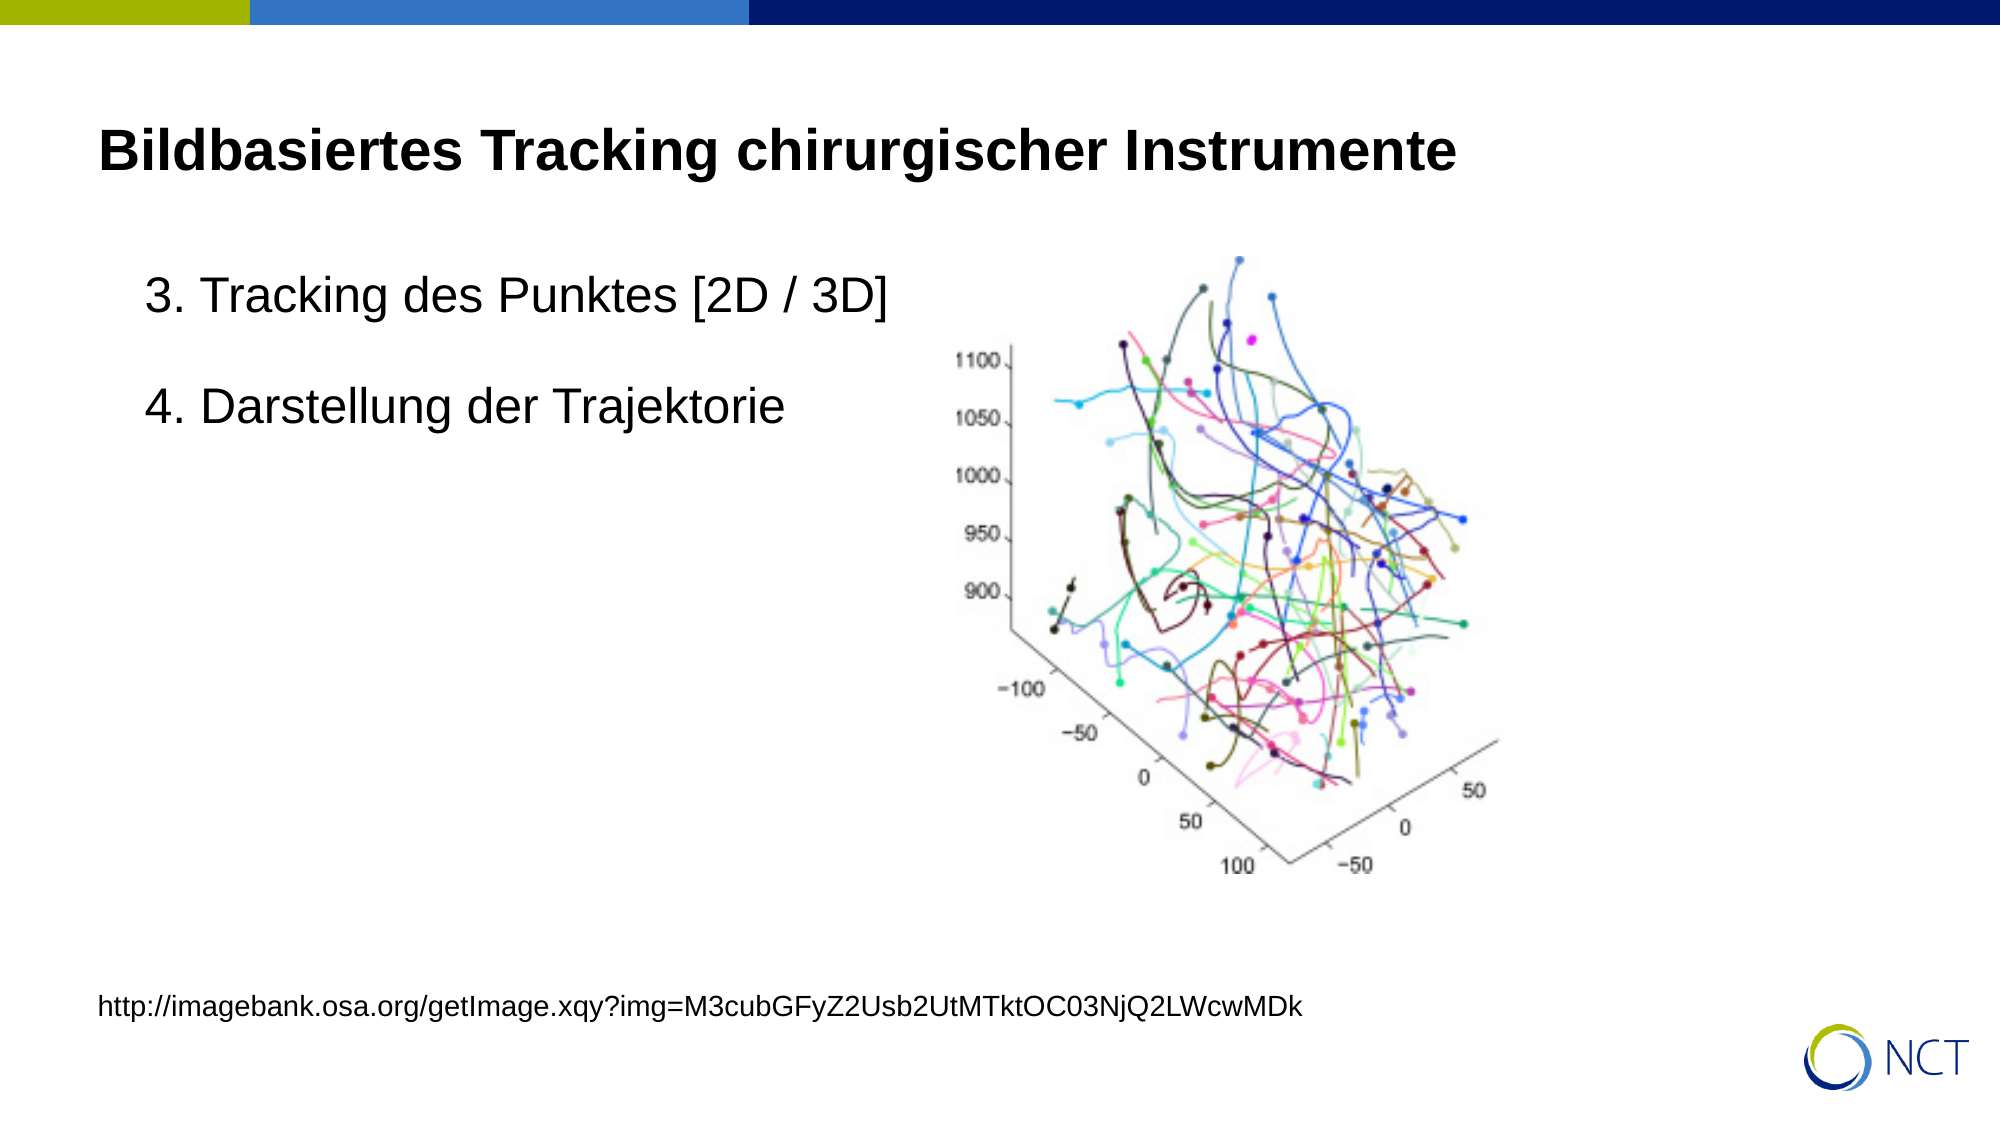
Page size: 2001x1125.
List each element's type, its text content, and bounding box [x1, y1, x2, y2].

picture [1804, 1024, 1969, 1091]
picture [956, 256, 1582, 875]
title Bildbasiertes Tracking chirurgischer Instrumente [98, 112, 1890, 259]
text_box 3. Tracking des Punktes [2D / 3D] 4. Darstellung der Trajektorie [94, 259, 1890, 934]
text_box http://imagebank.osa.org/getImage.xqy?img=M3cubGFyZ2Usb2UtMTktOC03NjQ2LWcwMDk [82, 982, 1463, 1063]
